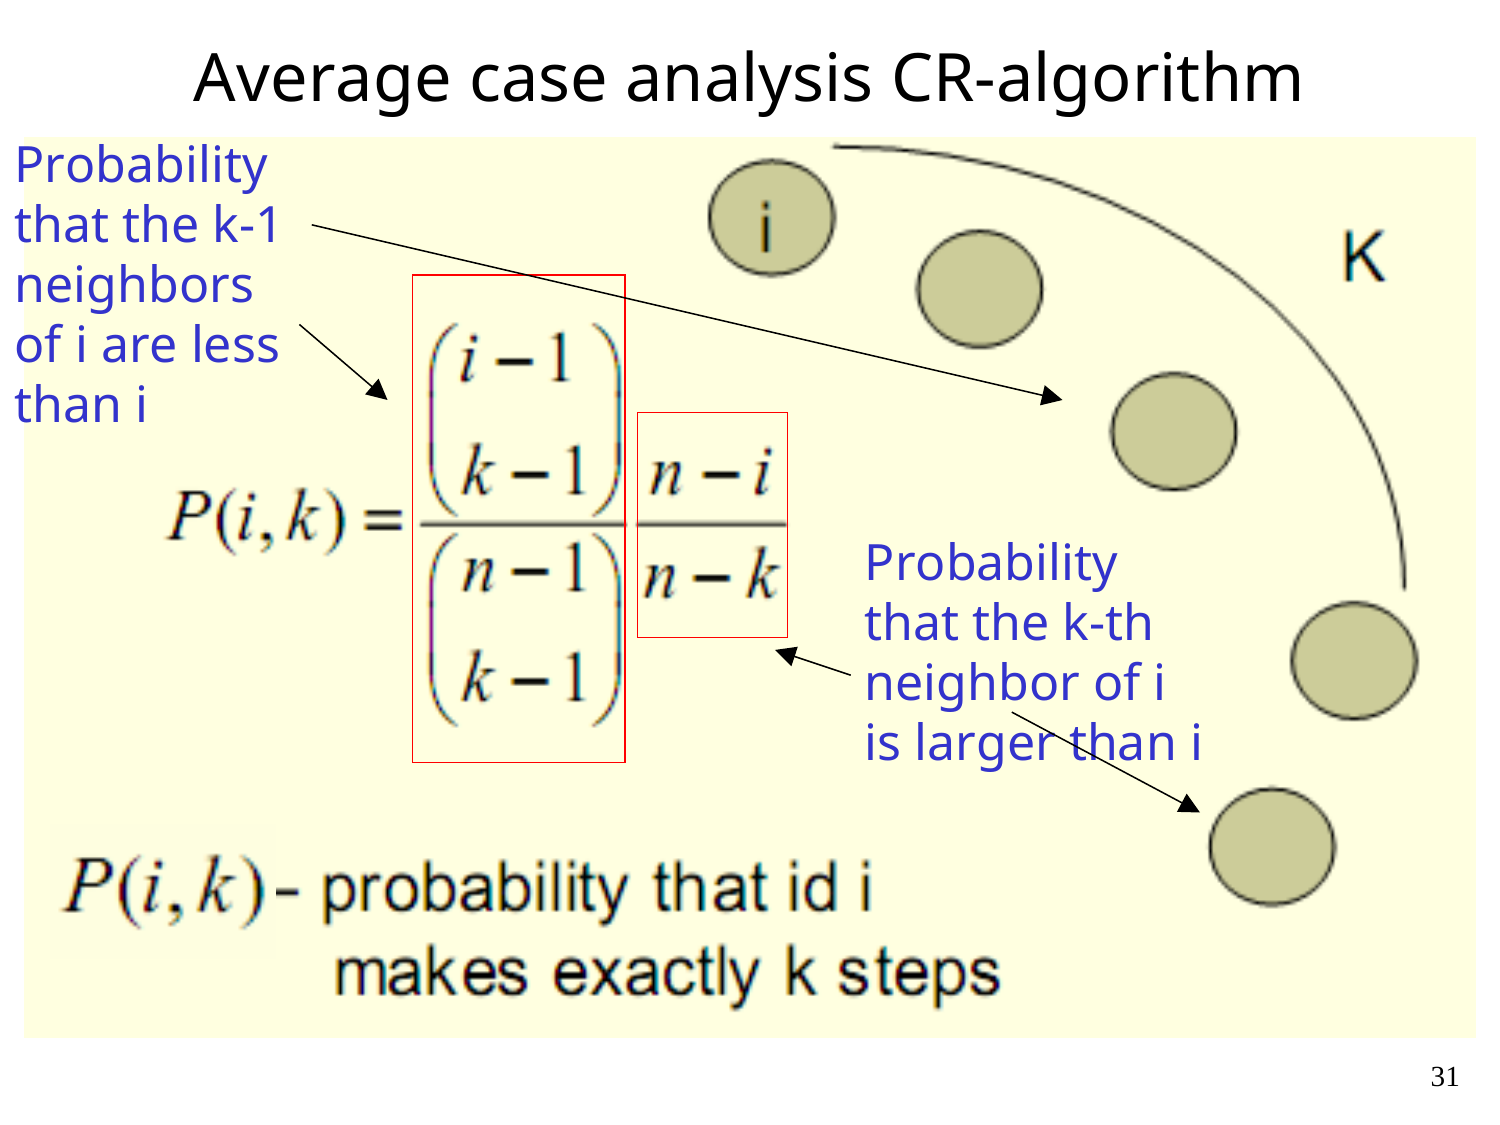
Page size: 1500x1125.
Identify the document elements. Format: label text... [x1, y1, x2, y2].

picture [24, 137, 1476, 1038]
picture [539, 276, 624, 296]
picture [413, 276, 624, 762]
text_box <number> [1162, 1049, 1476, 1101]
text_box Probability that the k-1 neighbors of i are less than i [0, 124, 325, 441]
text_box Probability that the k-th neighbor of i is larger than i [849, 522, 1226, 779]
title Average case analysis CR-algorithm [24, 24, 1476, 126]
